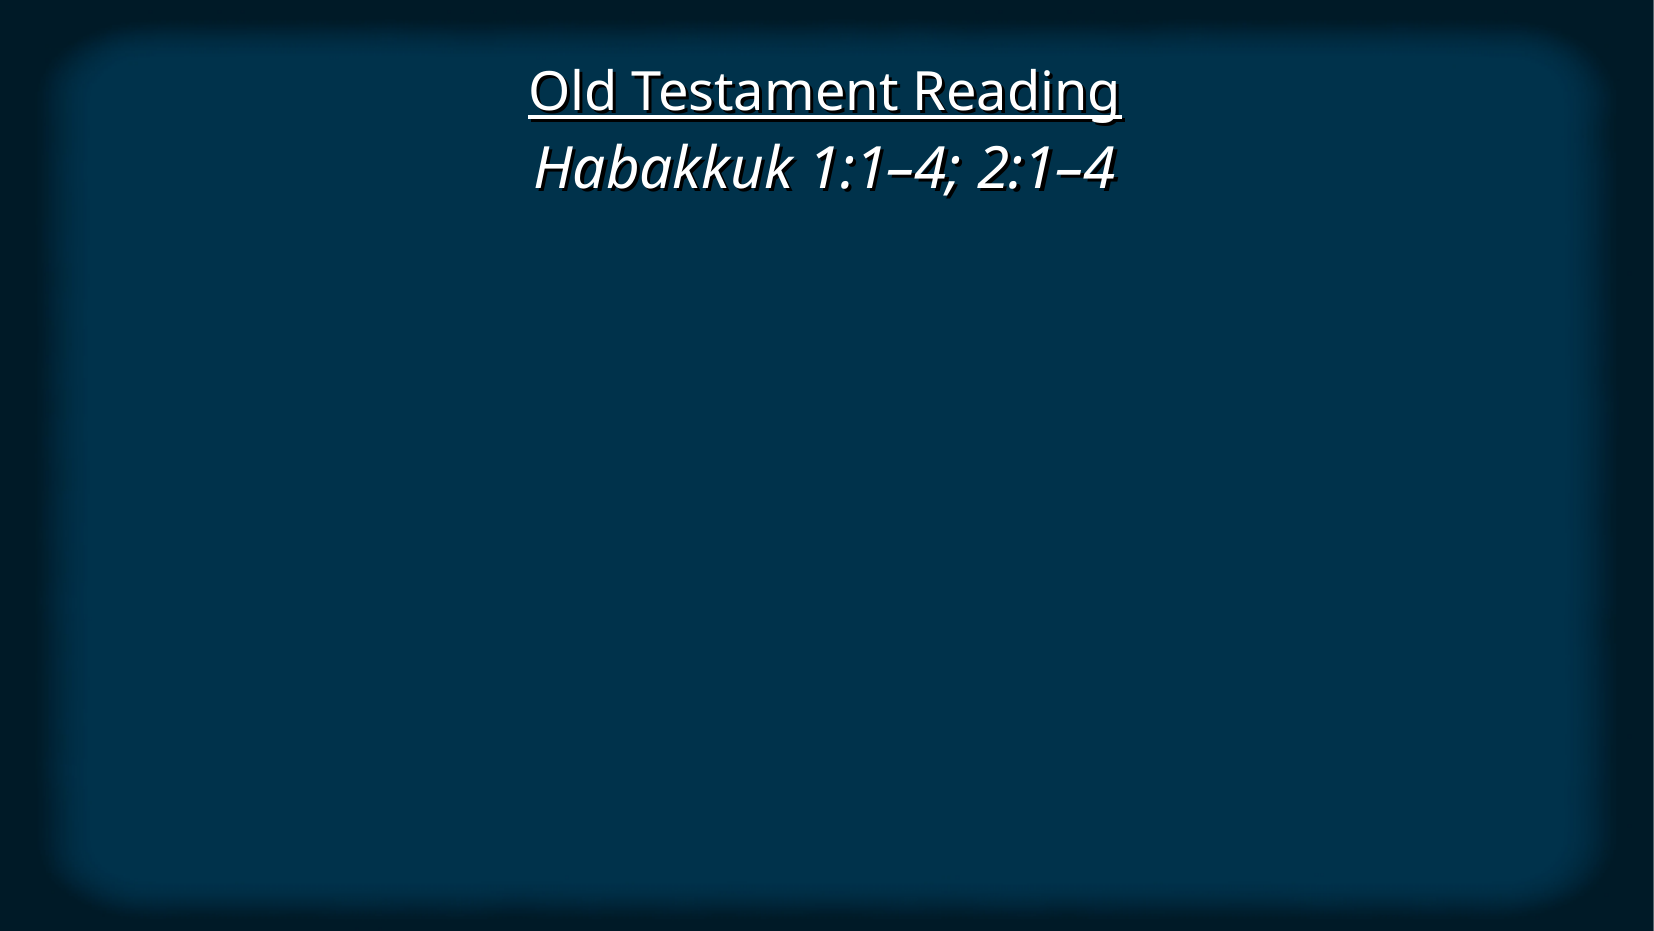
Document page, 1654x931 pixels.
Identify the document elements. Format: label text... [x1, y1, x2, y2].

picture [0, 0, 1654, 931]
text_box Old Testament Reading Habakkuk 1:1–4; 2:1–4 [90, 45, 1561, 209]
